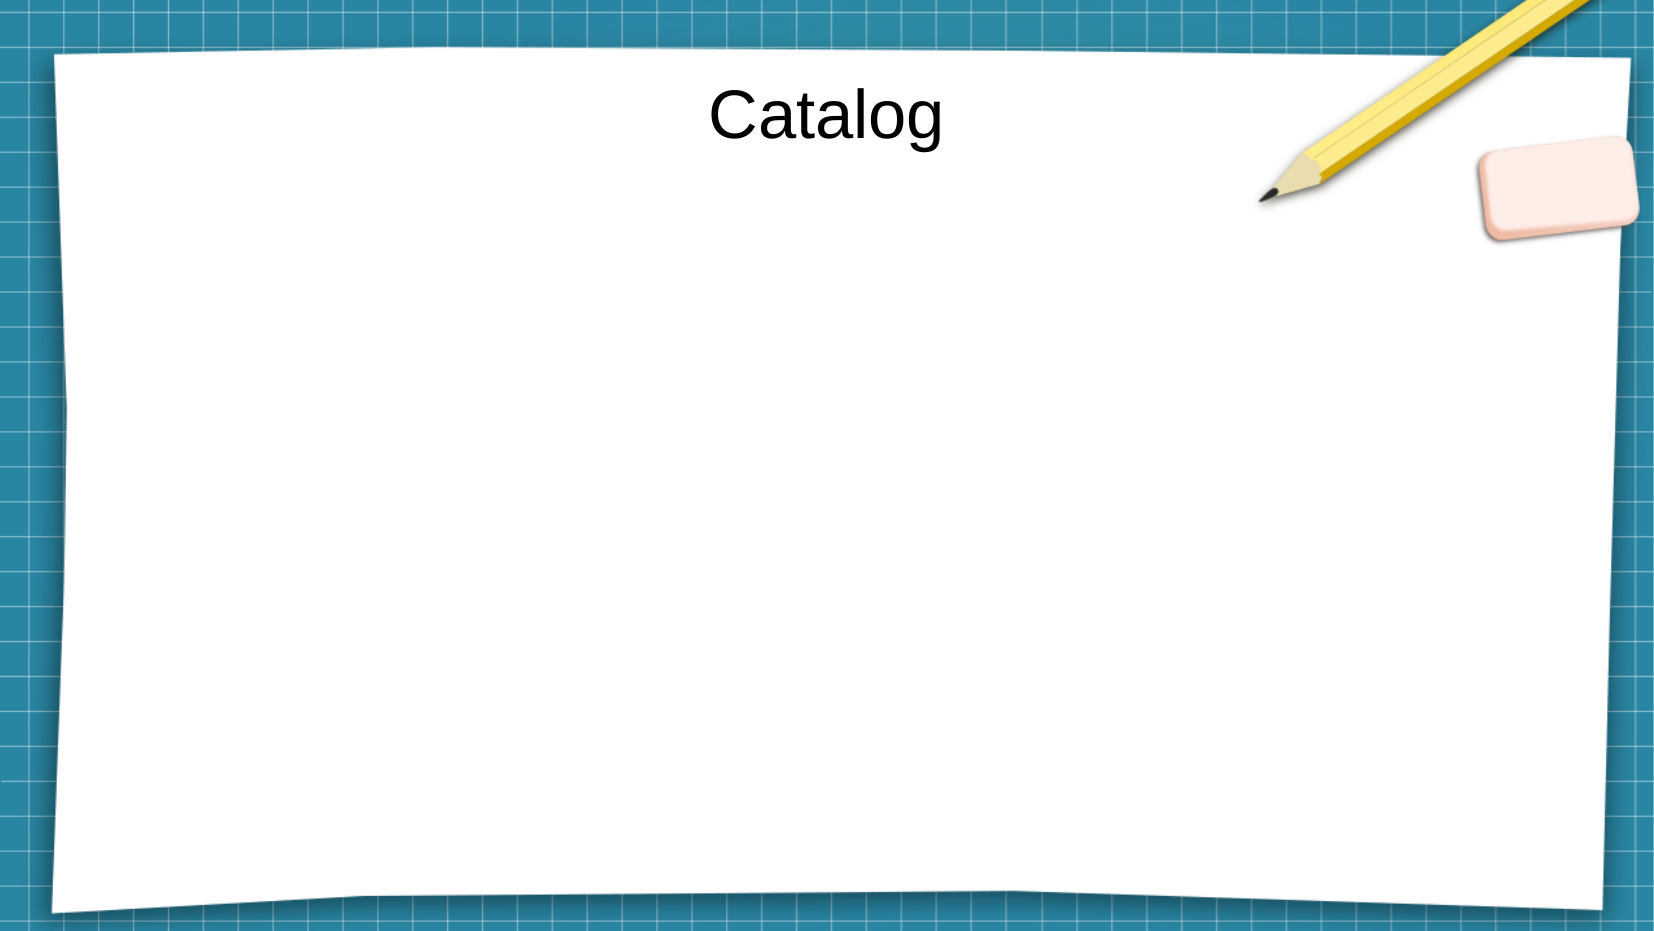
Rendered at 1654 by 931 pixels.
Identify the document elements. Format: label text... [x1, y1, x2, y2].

title Catalog [82, 37, 1571, 193]
picture [0, 0, 1654, 931]
